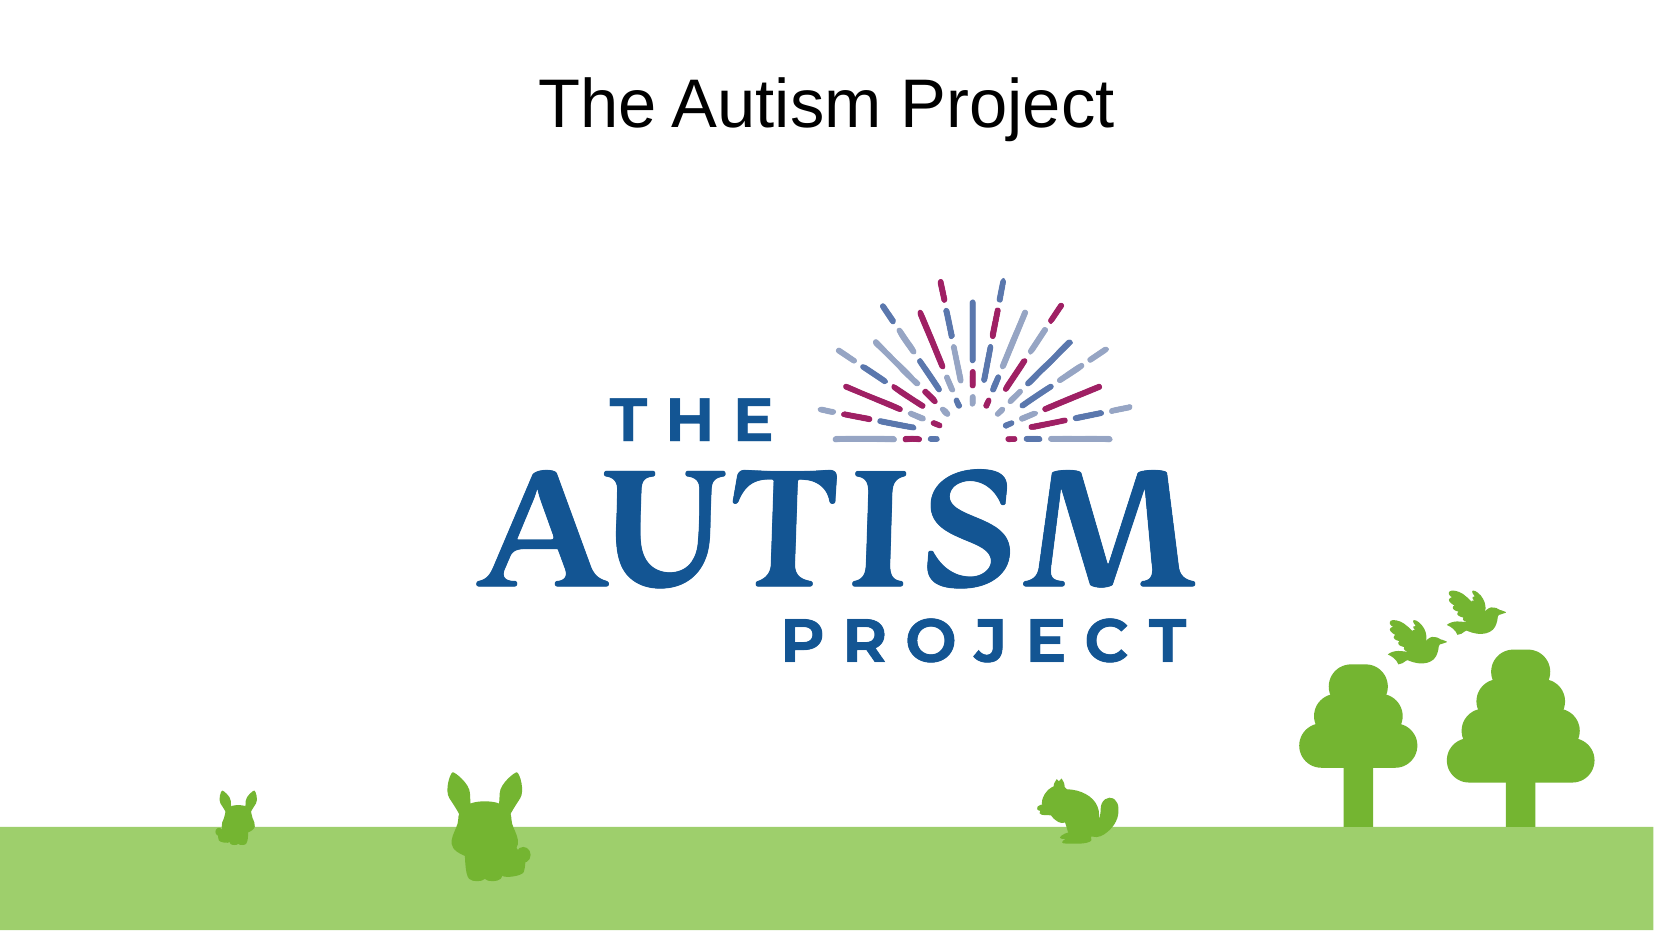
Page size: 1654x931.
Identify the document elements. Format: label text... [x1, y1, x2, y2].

title The Autism Project [88, 29, 1565, 178]
picture [460, 264, 1211, 678]
